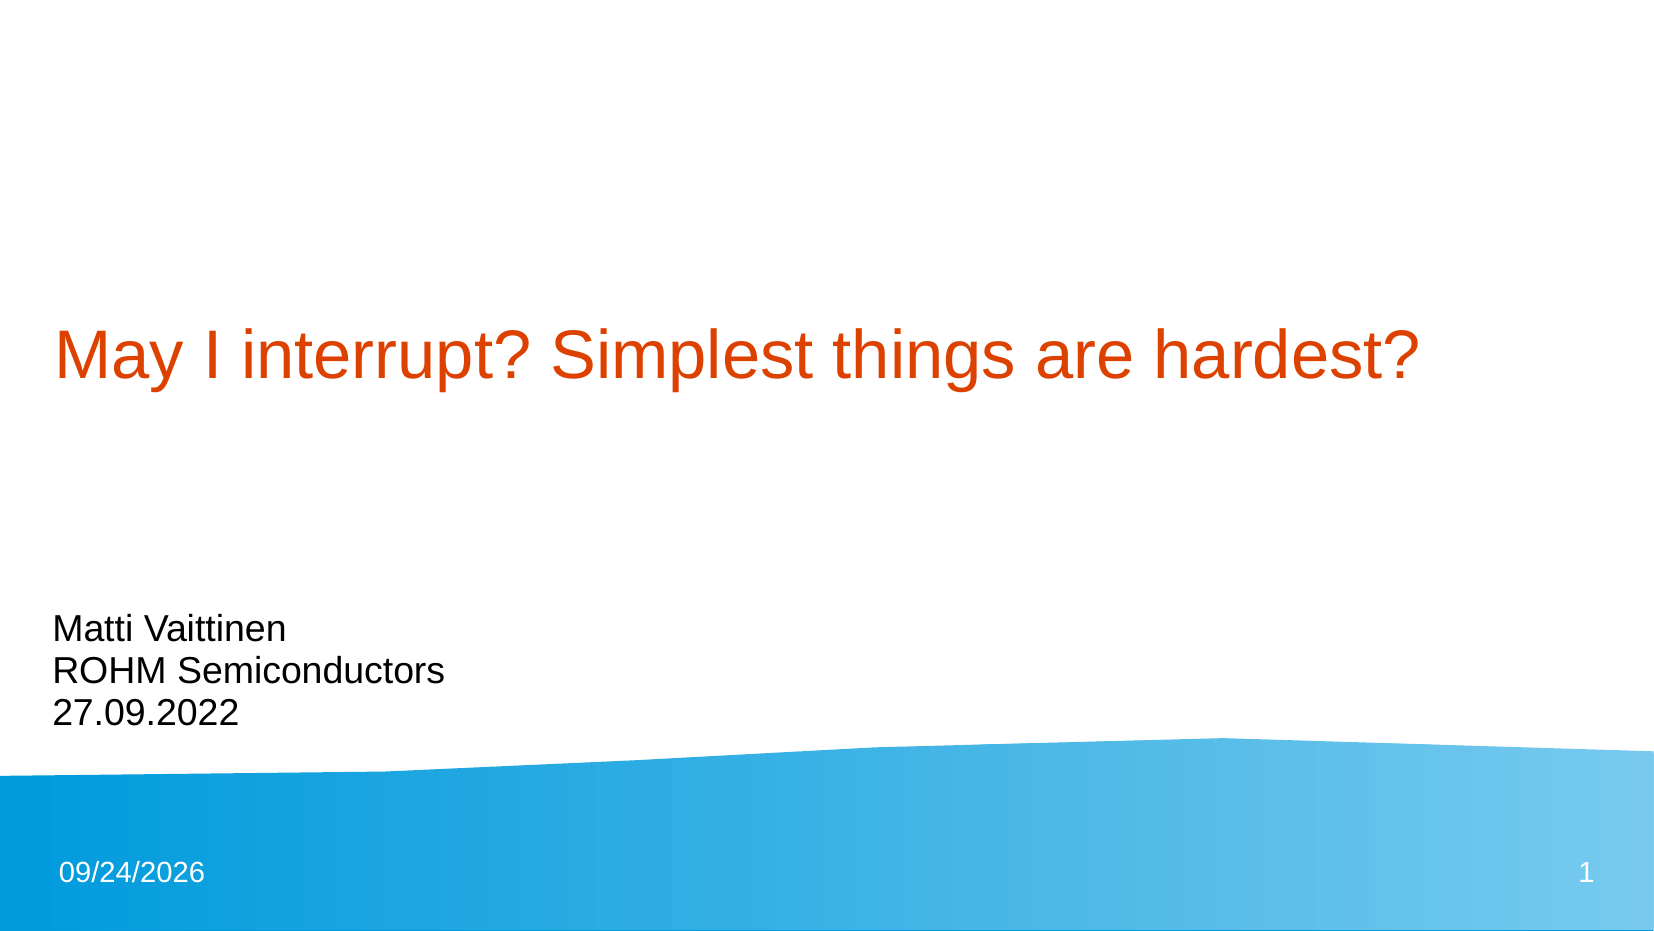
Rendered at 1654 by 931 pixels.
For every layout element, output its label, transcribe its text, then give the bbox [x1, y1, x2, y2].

text_box Matti Vaittinen ROHM Semiconductors 27.09.2022 [37, 600, 488, 741]
title May I interrupt? Simplest things are hardest? [0, 265, 1477, 443]
